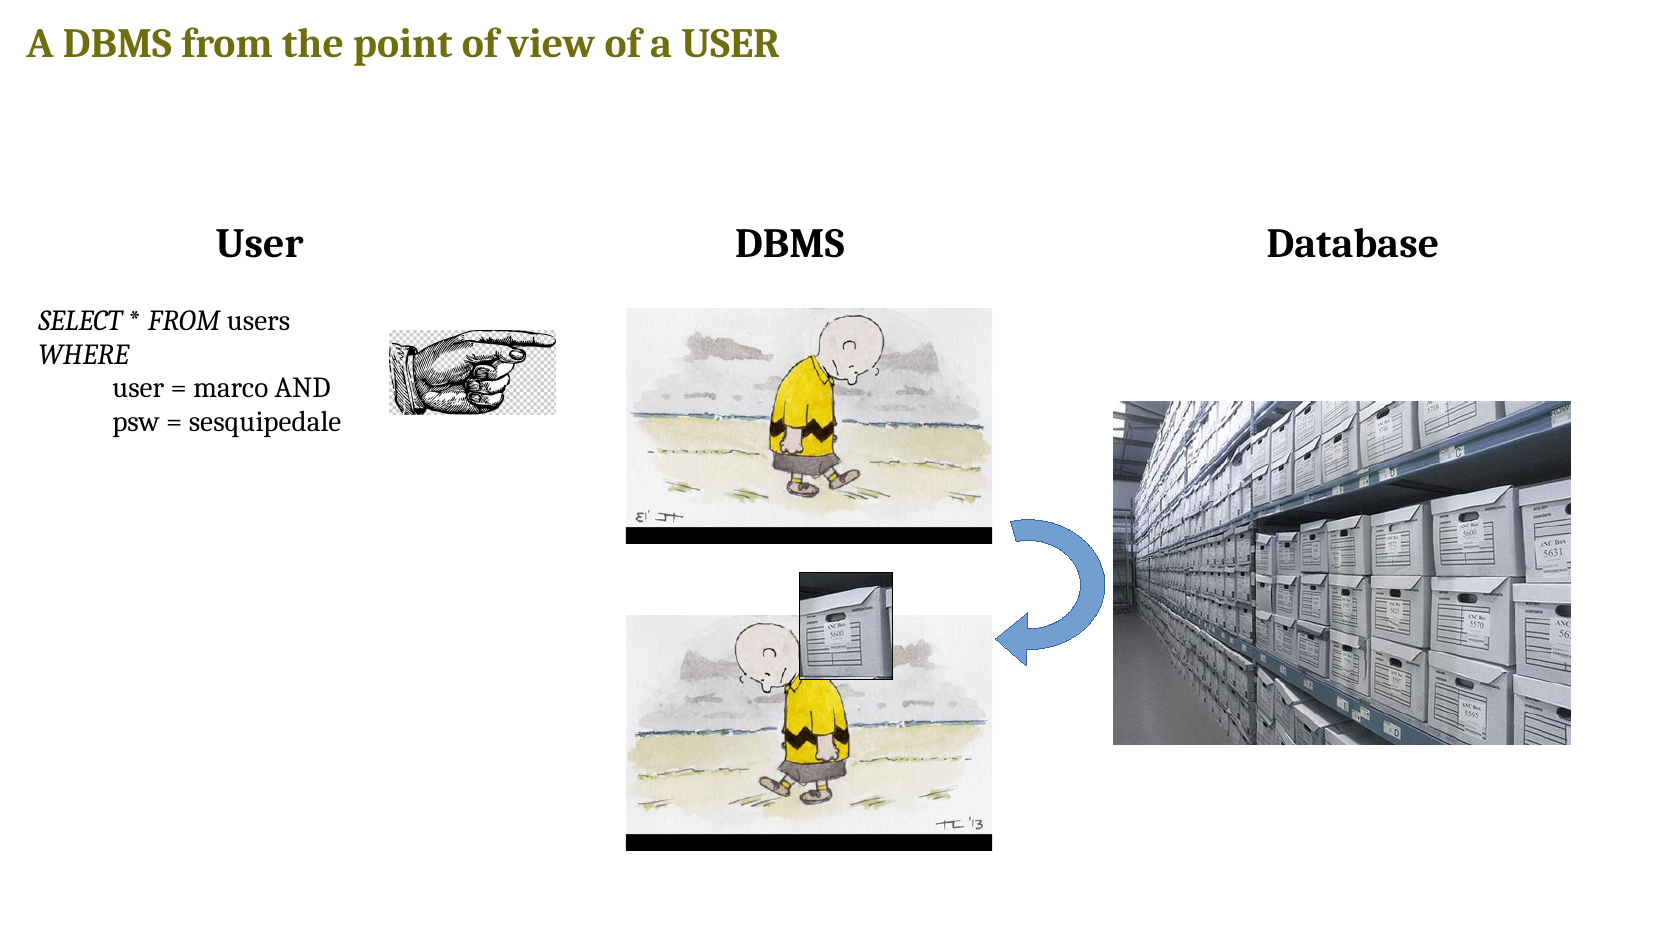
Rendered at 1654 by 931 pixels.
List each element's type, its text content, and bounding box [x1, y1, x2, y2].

picture [389, 330, 556, 415]
text_box [995, 519, 1105, 666]
text_box A DBMS from the point of view of a USER [11, 12, 1193, 77]
picture [1113, 401, 1571, 745]
text_box SELECT * FROM users WHERE user = marco AND psw = sesquipedale [23, 296, 371, 449]
picture [625, 308, 993, 544]
picture [625, 572, 993, 851]
text_box DBMS [720, 212, 864, 277]
text_box Database [1251, 212, 1460, 277]
text_box User [200, 212, 320, 277]
